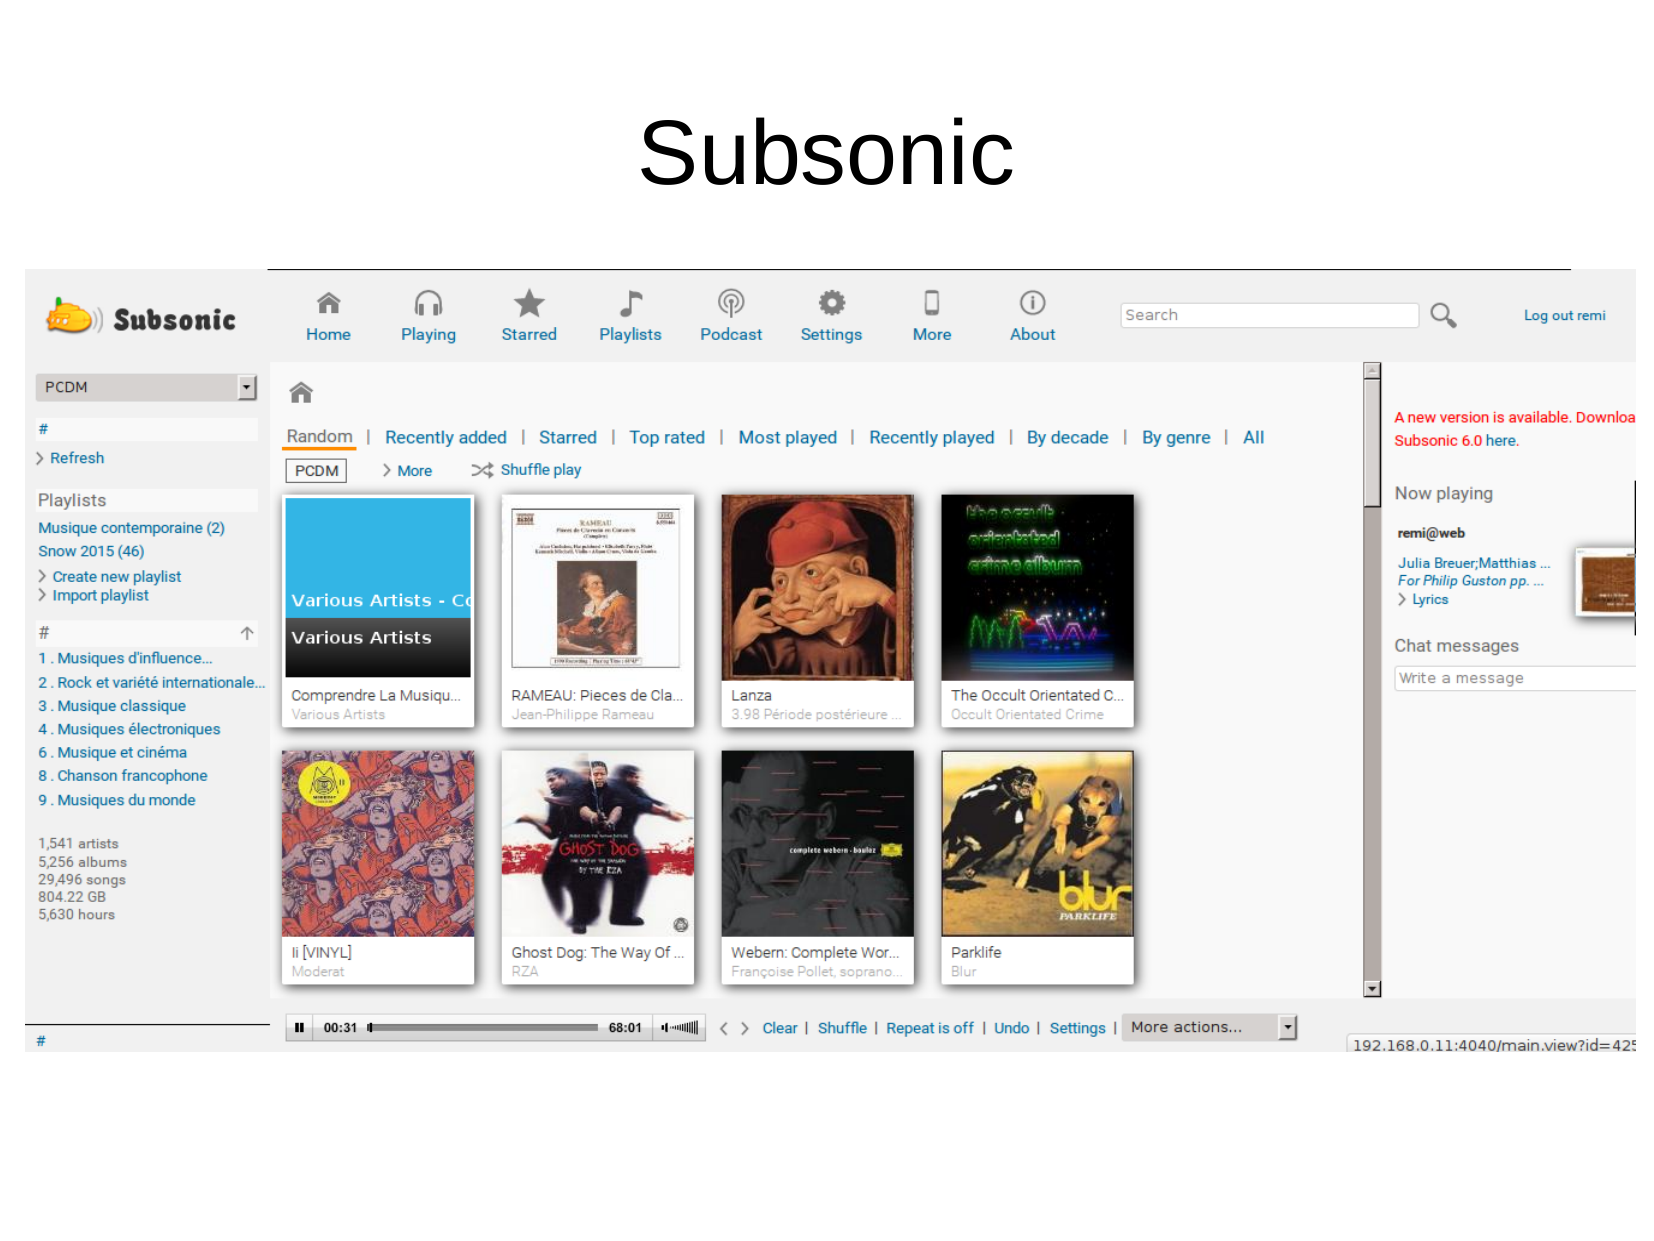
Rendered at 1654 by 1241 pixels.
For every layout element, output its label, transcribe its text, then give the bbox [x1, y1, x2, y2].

title Subsonic [82, 49, 1571, 257]
picture [25, 269, 1636, 1052]
